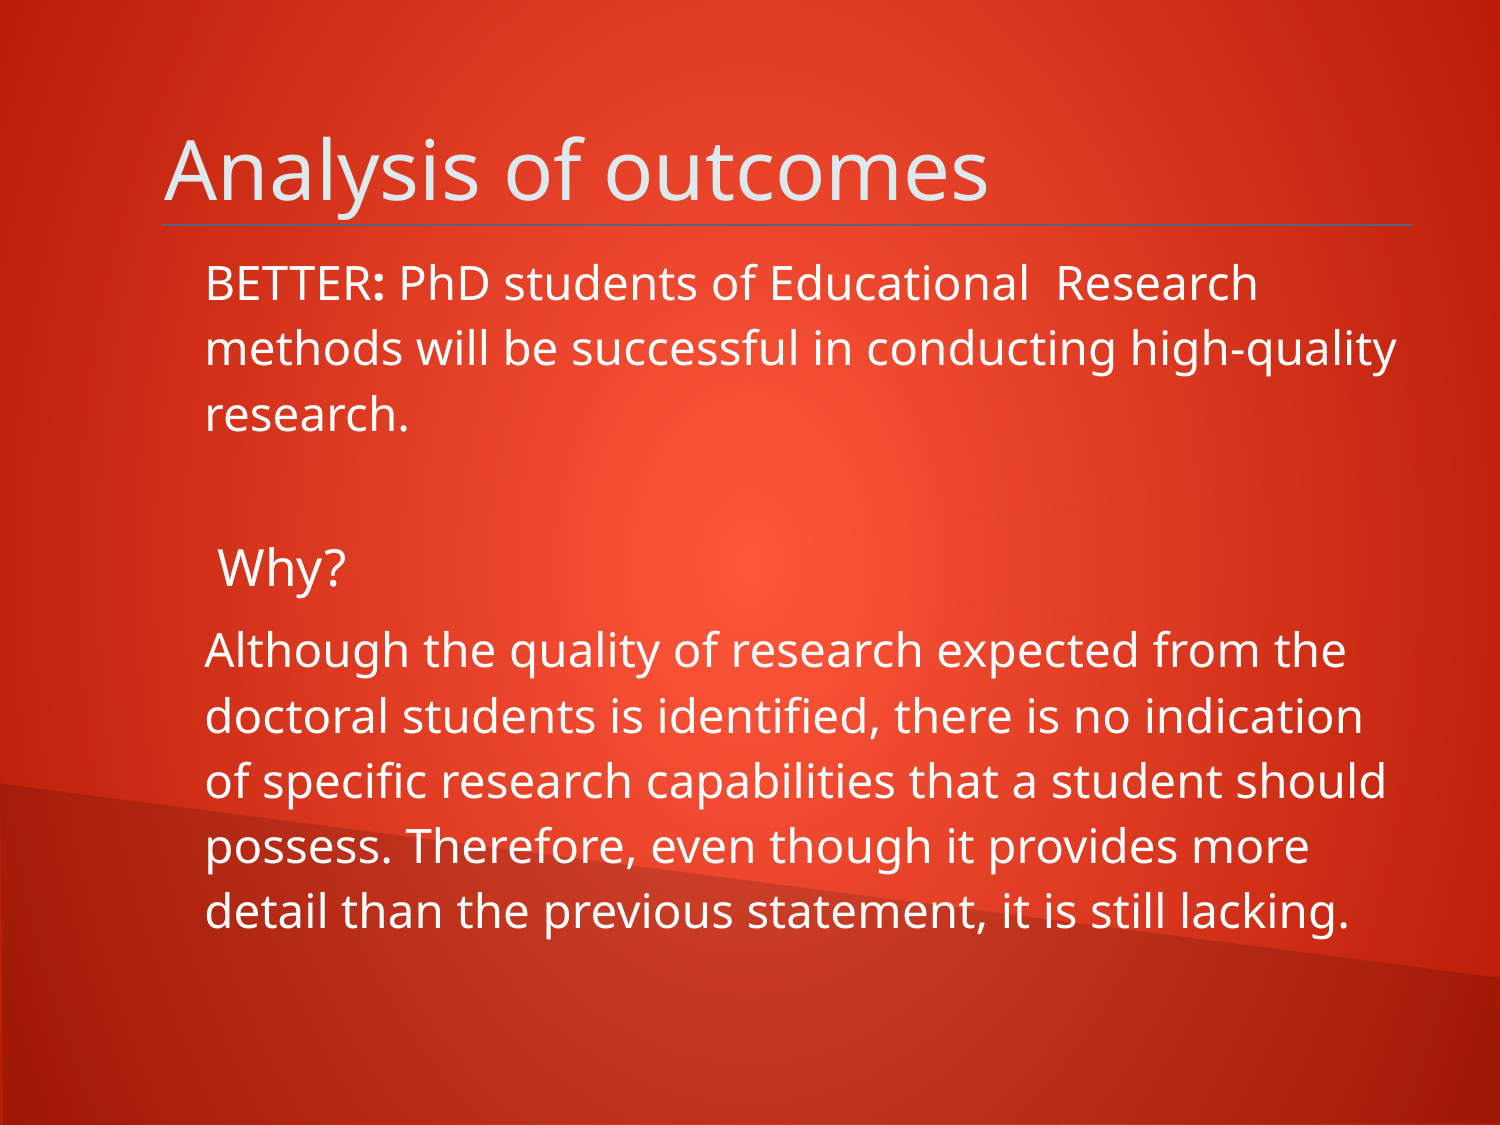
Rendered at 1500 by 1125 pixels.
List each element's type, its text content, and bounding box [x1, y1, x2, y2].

title Analysis of outcomes [150, 45, 1425, 233]
list BETTER: PhD students of Educational Research methods will be successful in conducting high-quality research. Why? Although the quality of research expected from the doctoral students is identified, there is no indication of specific research capabilities that a student should possess. Therefore, even though it provides more detail than the previous statement, it is still lacking. [150, 237, 1425, 988]
